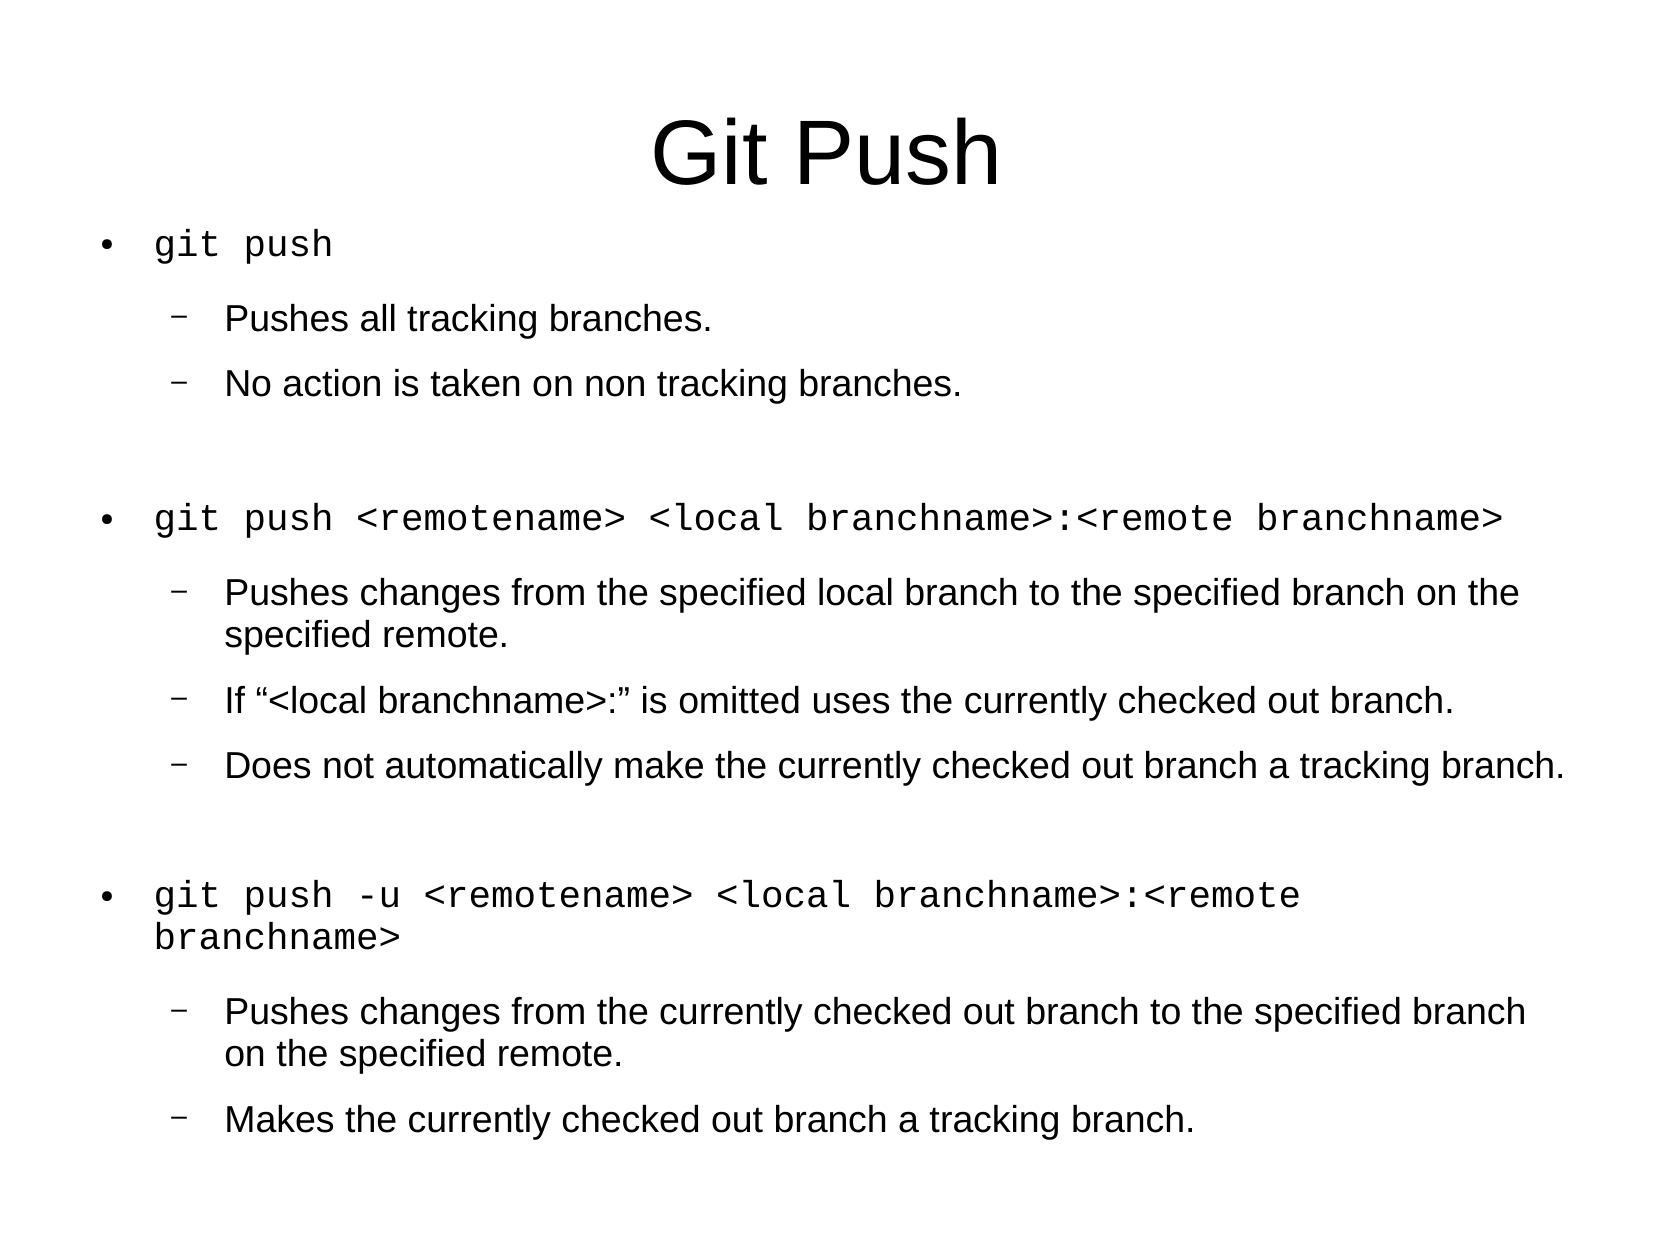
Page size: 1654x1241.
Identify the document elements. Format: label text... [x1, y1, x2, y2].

list git push Pushes all tracking branches. No action is taken on non tracking branches. git push <remotename> <local branchname>:<remote branchname> Pushes changes from the specified local branch to the specified branch on the specified remote. If “<local branchname>:” is omitted uses the currently checked out branch. Does not automatically make the currently checked out branch a tracking branch. git push -u <remotename> <local branchname>:<remote branchname> Pushes changes from the currently checked out branch to the specified branch on the specified remote. Makes the currently checked out branch a tracking branch. [82, 225, 1571, 1141]
title Git Push [82, 49, 1571, 225]
